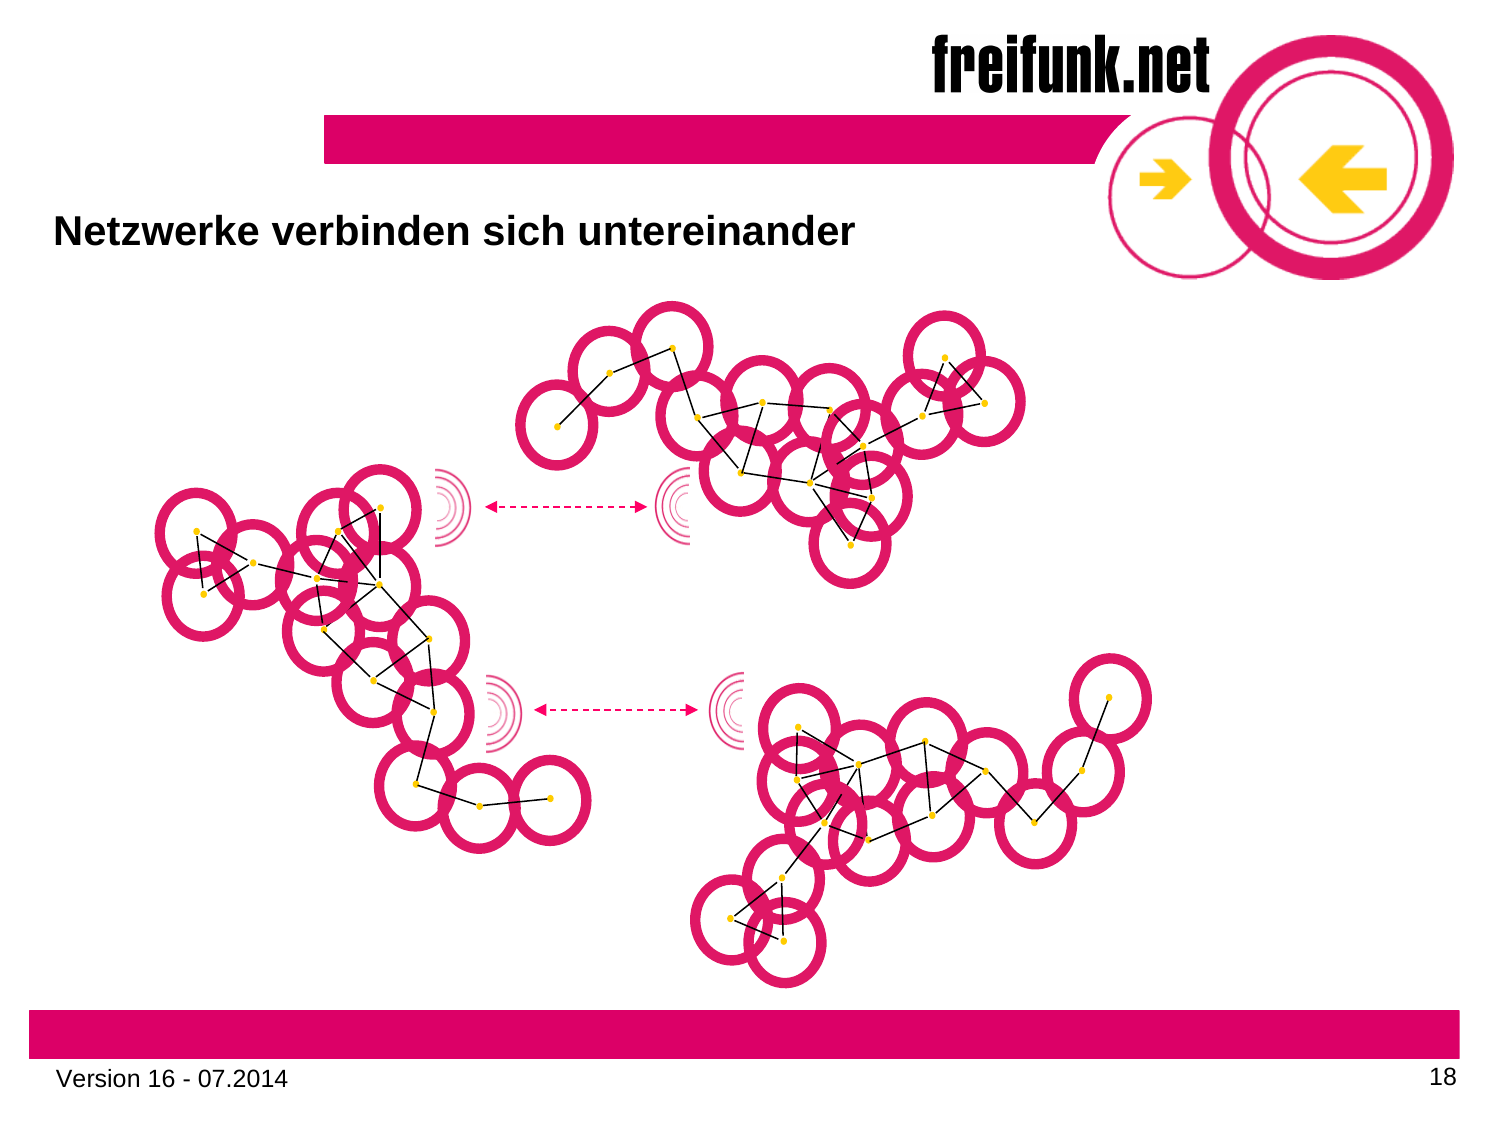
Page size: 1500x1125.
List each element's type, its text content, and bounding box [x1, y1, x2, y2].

text_box [376, 581, 383, 589]
text_box [795, 723, 802, 731]
text_box [868, 494, 875, 502]
text_box [694, 414, 701, 422]
text_box [982, 767, 989, 775]
text_box [778, 874, 786, 882]
picture [932, 34, 1454, 280]
text_box [821, 819, 828, 827]
text_box [759, 398, 766, 407]
picture [652, 465, 692, 548]
text_box [919, 412, 926, 420]
text_box [981, 399, 988, 407]
text_box [793, 776, 801, 784]
text_box [669, 344, 676, 352]
picture [484, 672, 525, 755]
text_box [313, 574, 321, 583]
text_box [859, 442, 867, 450]
text_box [921, 737, 929, 745]
text_box [426, 635, 433, 643]
text_box Netzwerke verbinden sich untereinander [53, 204, 1046, 283]
text_box [737, 469, 744, 477]
text_box [727, 914, 734, 923]
text_box [377, 504, 384, 512]
text_box [865, 836, 872, 844]
text_box [200, 590, 207, 598]
text_box [334, 527, 342, 536]
picture [433, 466, 474, 549]
text_box [250, 559, 257, 567]
text_box [806, 479, 814, 487]
text_box [941, 354, 949, 362]
text_box [370, 677, 377, 685]
text_box [554, 423, 561, 431]
text_box [547, 794, 554, 803]
text_box [1105, 693, 1113, 702]
text_box [606, 369, 613, 377]
text_box [476, 802, 483, 810]
text_box [412, 780, 420, 788]
text_box [320, 626, 328, 634]
text_box [826, 406, 833, 414]
text_box [193, 527, 200, 536]
text_box [847, 541, 854, 549]
text_box [1078, 767, 1086, 775]
text_box [855, 760, 862, 768]
text_box [928, 811, 936, 820]
text_box [780, 937, 787, 945]
text_box [1031, 818, 1038, 827]
picture [706, 670, 746, 753]
text_box [430, 708, 437, 716]
